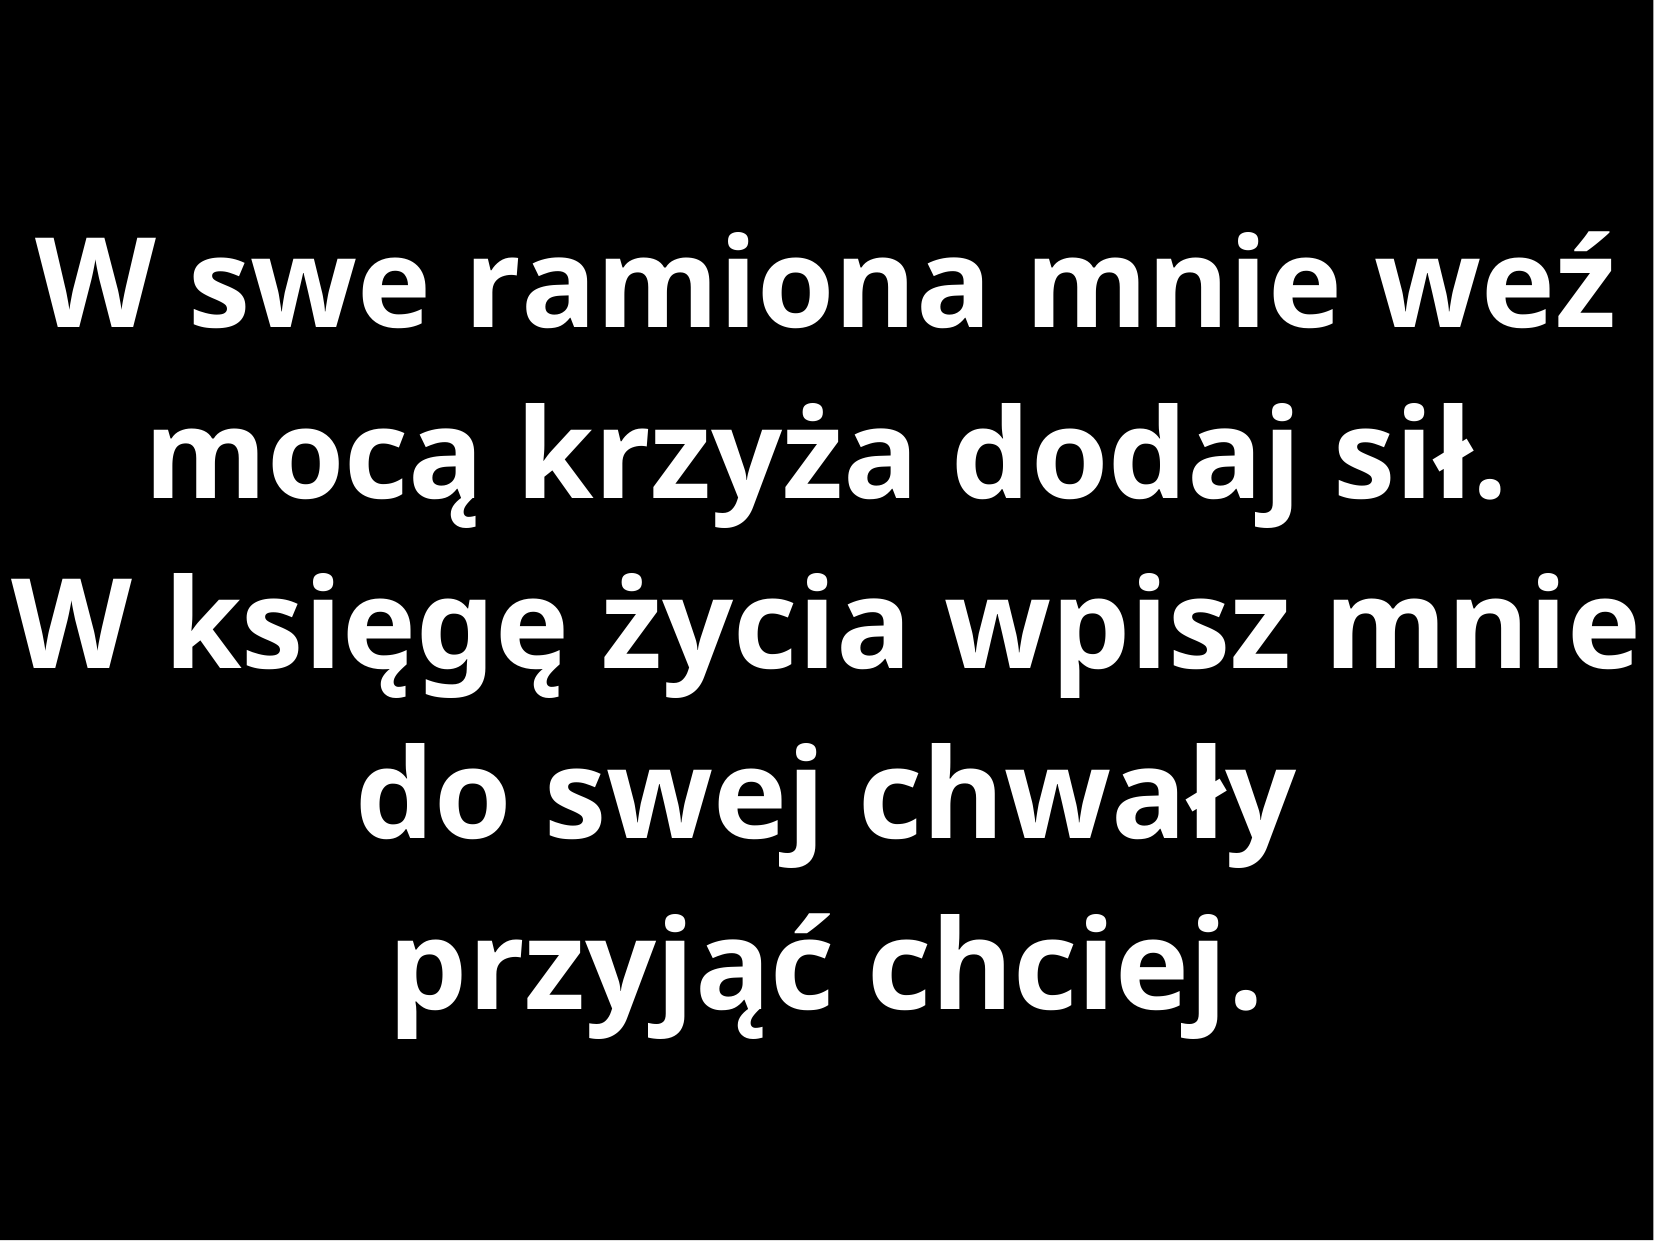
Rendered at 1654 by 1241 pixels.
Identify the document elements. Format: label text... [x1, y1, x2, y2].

title W swe ramiona mnie weź mocą krzyża dodaj sił. W księgę życia wpisz mnie do swej chwały przyjąć chciej. [0, 0, 1654, 1241]
